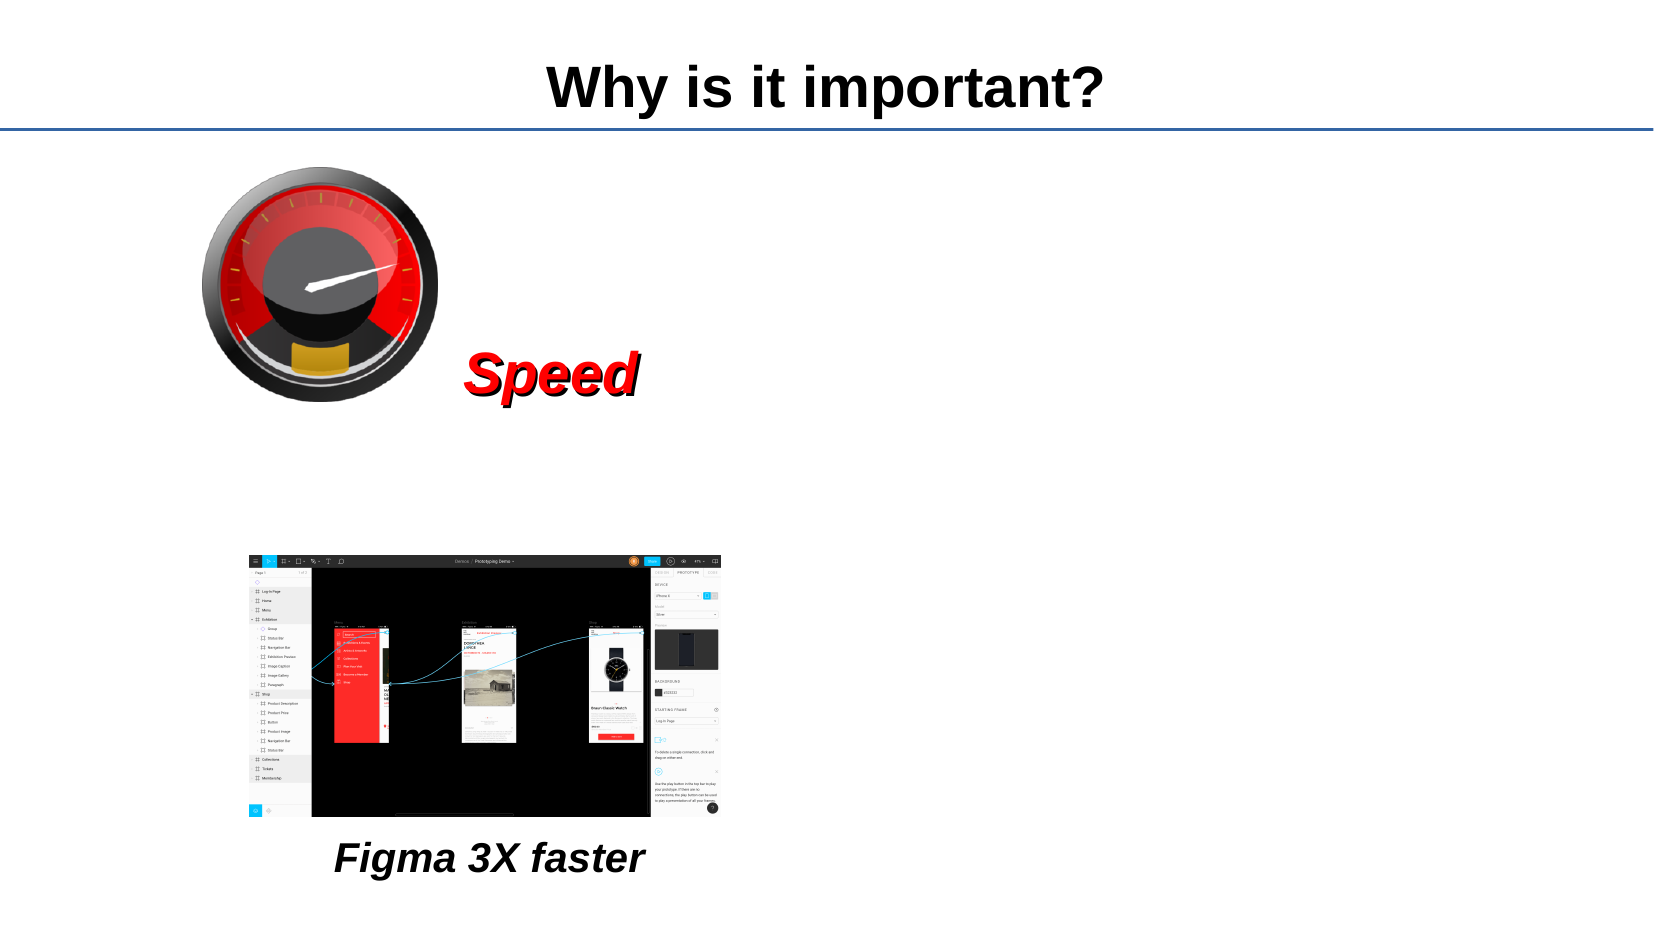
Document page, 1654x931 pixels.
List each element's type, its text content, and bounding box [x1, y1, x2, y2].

text_box Why is it important? [466, 47, 1188, 128]
picture [202, 167, 438, 402]
text_box Speed [448, 333, 674, 414]
picture [249, 555, 721, 817]
text_box Figma 3X faster [297, 827, 682, 889]
